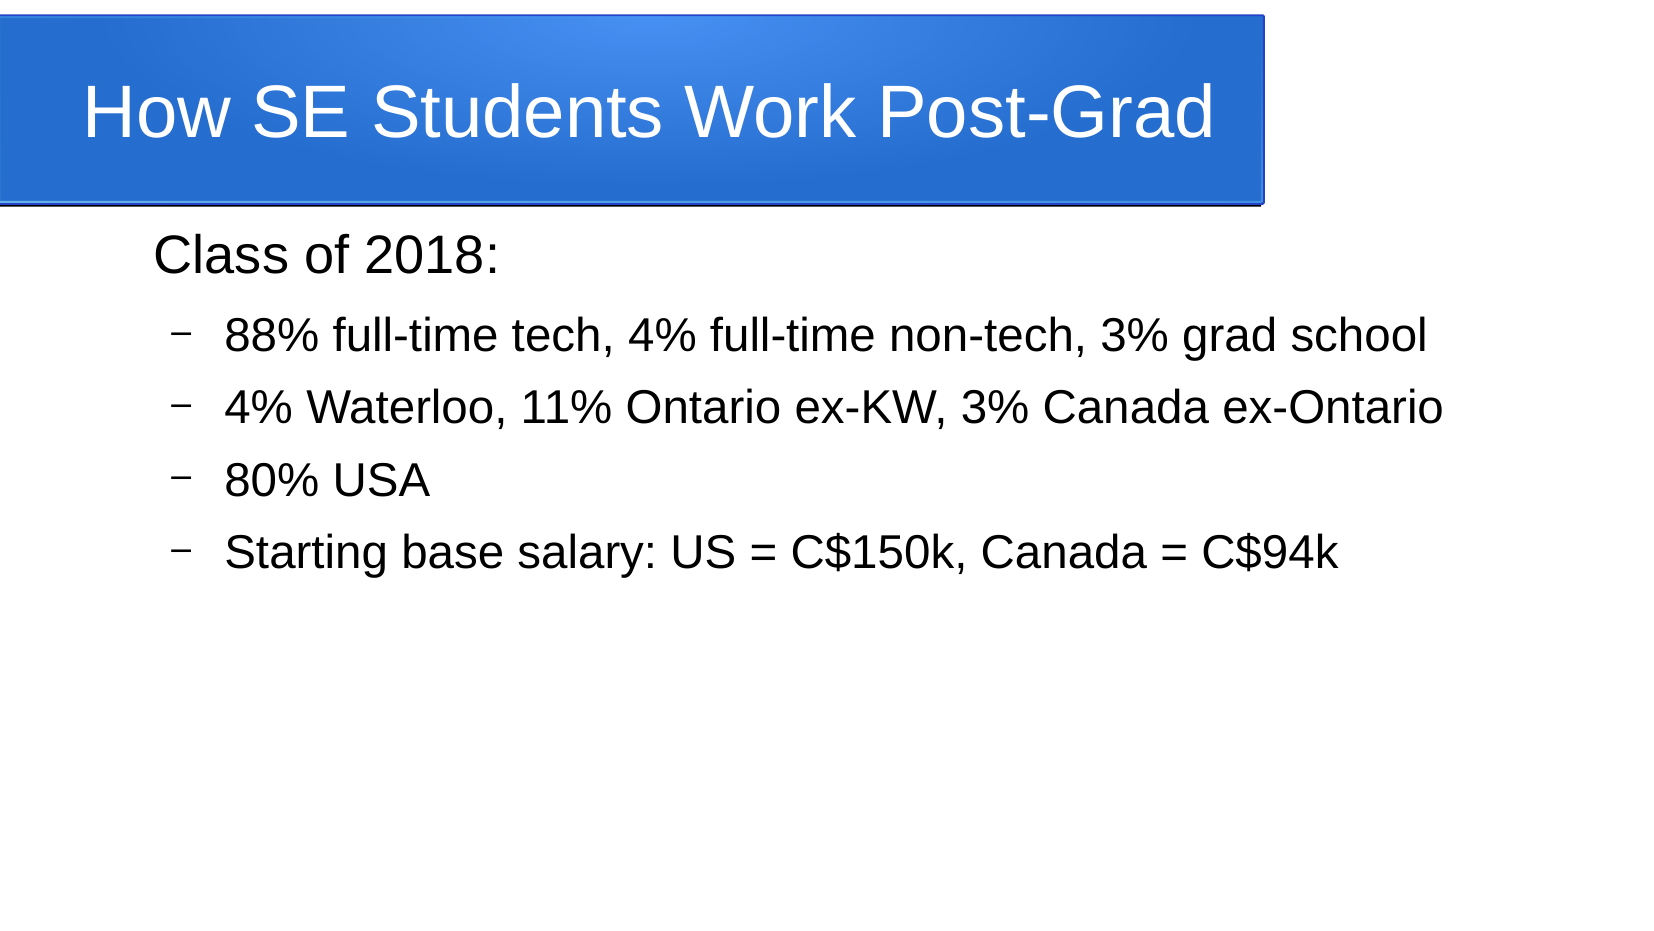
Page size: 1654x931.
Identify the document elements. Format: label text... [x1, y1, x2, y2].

list Class of 2018: 88% full-time tech, 4% full-time non-tech, 3% grad school 4% Waterloo, 11% Ontario ex-KW, 3% Canada ex-Ontario 80% USA Starting base salary: US = C$150k, Canada = C$94k [82, 224, 1576, 841]
title How SE Students Work Post-Grad [82, 35, 1235, 189]
